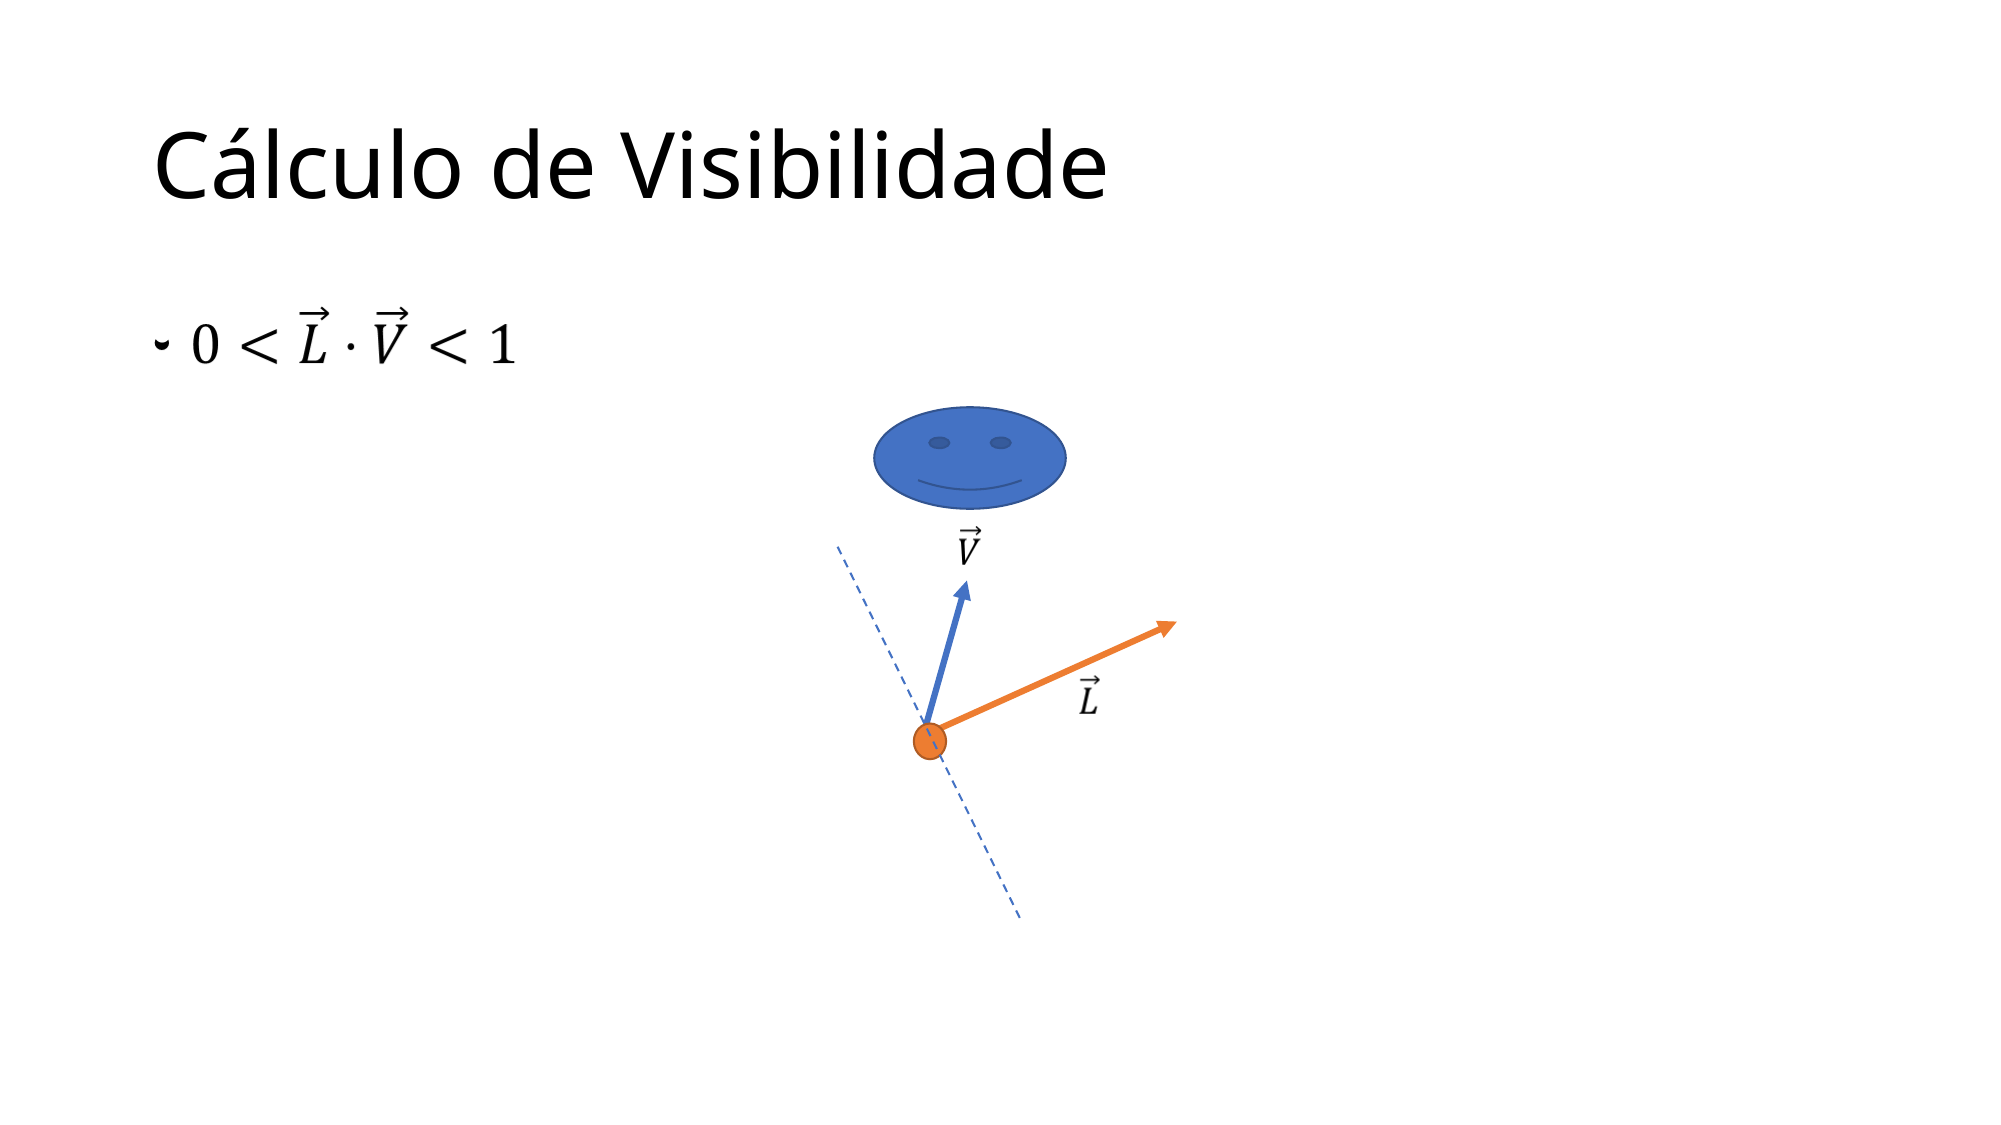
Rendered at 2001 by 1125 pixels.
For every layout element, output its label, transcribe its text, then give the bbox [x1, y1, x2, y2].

text_box [1058, 664, 1119, 731]
text_box [913, 723, 947, 760]
text_box [874, 407, 1066, 509]
title Cálculo de Visibilidade [137, 59, 1863, 278]
list [137, 299, 1863, 1014]
text_box [938, 515, 1002, 582]
